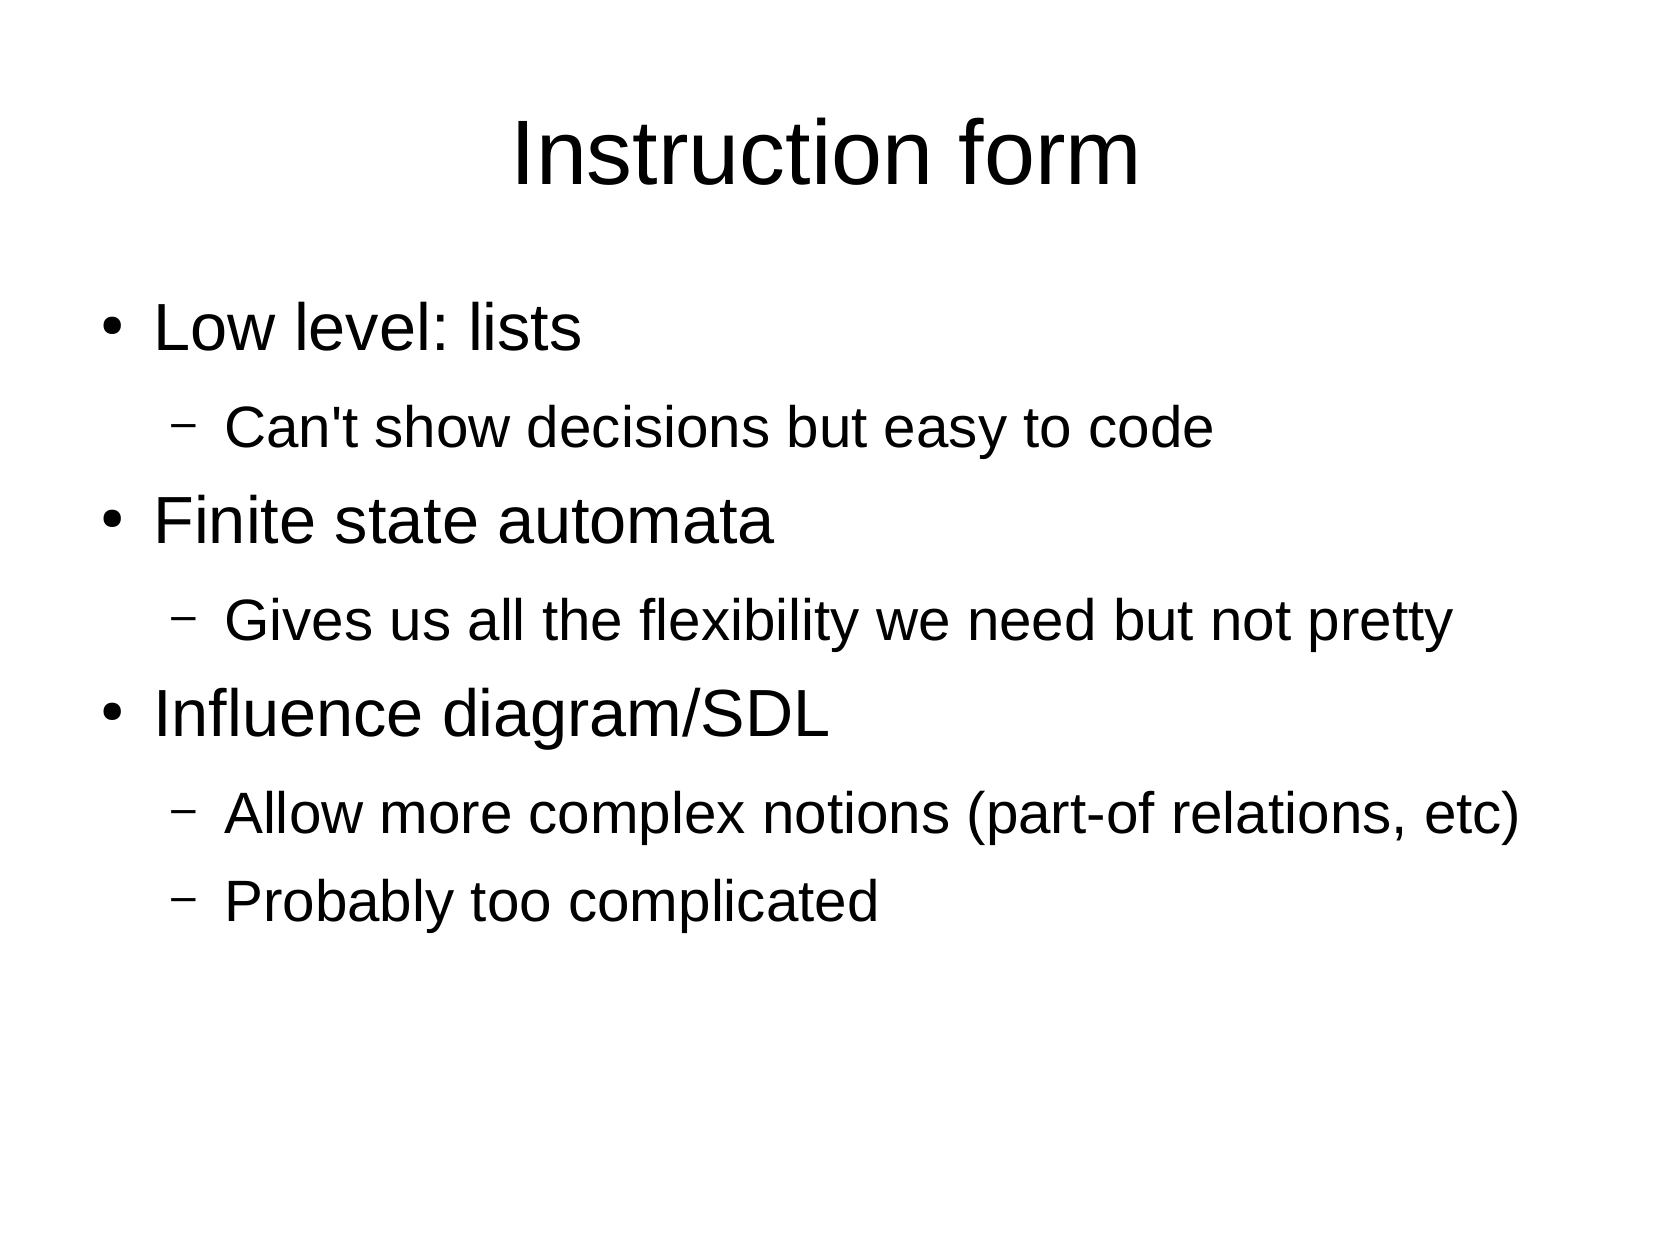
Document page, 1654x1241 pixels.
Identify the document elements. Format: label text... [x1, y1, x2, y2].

list Low level: lists Can't show decisions but easy to code Finite state automata Gives us all the flexibility we need but not pretty Influence diagram/SDL Allow more complex notions (part-of relations, etc) Probably too complicated [82, 290, 1571, 1010]
title Instruction form [82, 49, 1571, 257]
